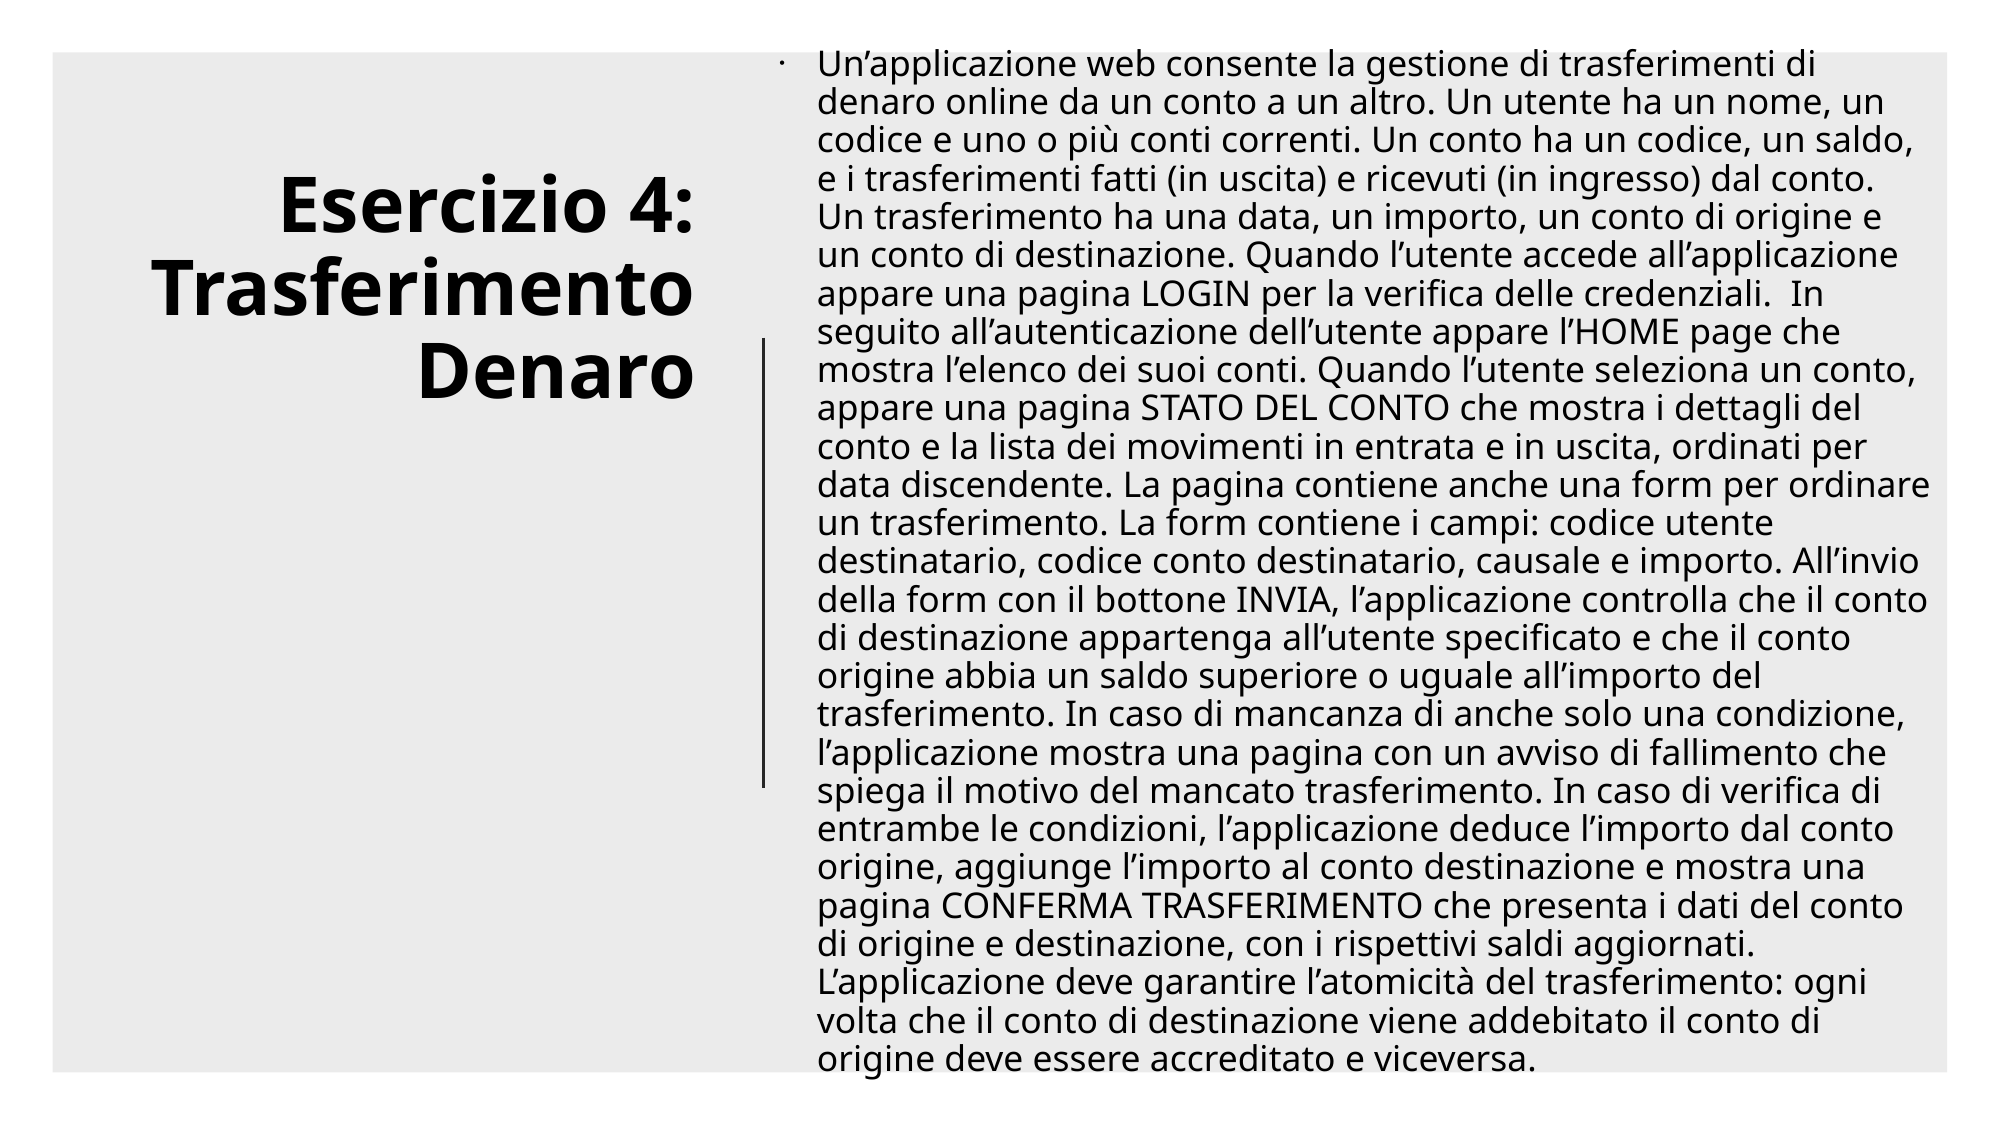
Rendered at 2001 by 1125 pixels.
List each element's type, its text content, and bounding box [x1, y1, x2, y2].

text_box [1790, 59, 1801, 74]
text_box [822, 52, 836, 74]
title Esercizio 4: Trasferimento Denaro [109, 158, 711, 967]
list Un’applicazione web consente la gestione di trasferimenti di denaro online da un conto a un altro. Un utente ha un nome, un codice e uno o più conti correnti. Un conto ha un codice, un saldo, e i trasferimenti fatti (in uscita) e ricevuti (in ingresso) dal conto. Un trasferimento ha una data, un importo, un conto di origine e un conto di destinazione. Quando l’utente accede all’applicazione appare una pagina LOGIN per la verifica delle credenziali. In seguito all’autenticazione dell’utente appare l’HOME page che mostra l’elenco dei suoi conti. Quando l’utente seleziona un conto, appare una pagina STATO DEL CONTO che mostra i dettagli del conto e la lista dei movimenti in entrata e in uscita, ordinati per data discendente. La pagina contiene anche una form per ordinare un trasferimento. La form contiene i campi: codice utente destinatario, codice conto destinatario, causale e importo. All’invio della form con il bottone INVIA, l’applicazione controlla che il conto di destinazione appartenga all’utente specificato e che il conto origine abbia un saldo superiore o uguale all’importo del trasferimento. In caso di mancanza di anche solo una condizione, l’applicazione mostra una pagina con un avviso di fallimento che spiega il motivo del mancato trasferimento. In caso di verifica di entrambe le condizioni, l’applicazione deduce l’importo dal conto origine, aggiunge l’importo al conto destinazione e mostra una pagina CONFERMA TRASFERIMENTO che presenta i dati del conto di origine e destinazione, con i rispettivi saldi aggiornati. L’applicazione deve garantire l’atomicità del trasferimento: ogni volta che il conto di destinazione viene addebitato il conto di origine deve essere accreditato e viceversa. [764, 158, 1948, 967]
text_box [1523, 59, 1534, 74]
text_box [1059, 977, 1070, 992]
text_box [1140, 59, 1151, 74]
text_box [867, 1054, 878, 1069]
text_box [1073, 135, 1084, 150]
text_box [1489, 977, 1500, 992]
text_box [52, 52, 1948, 1073]
